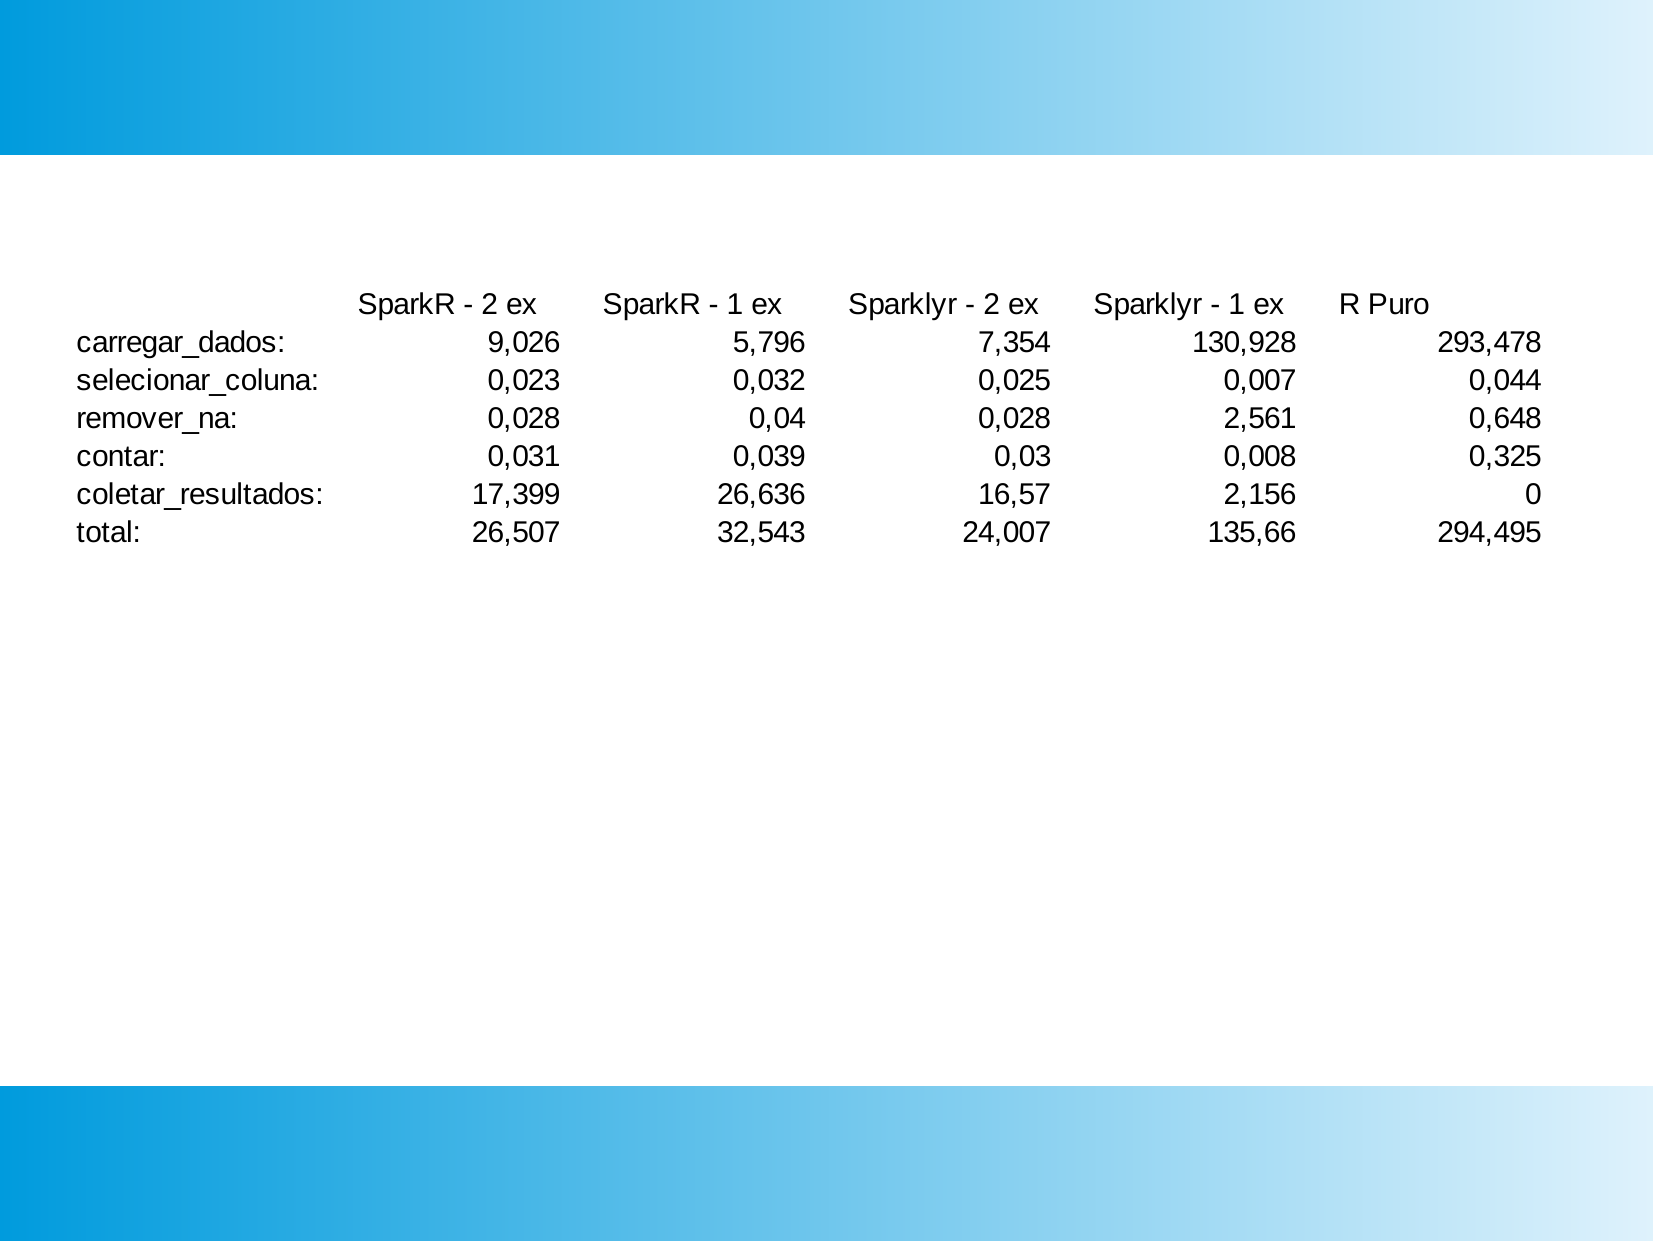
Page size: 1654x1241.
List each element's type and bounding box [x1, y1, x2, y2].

picture [73, 285, 1548, 556]
title [82, 49, 1571, 155]
